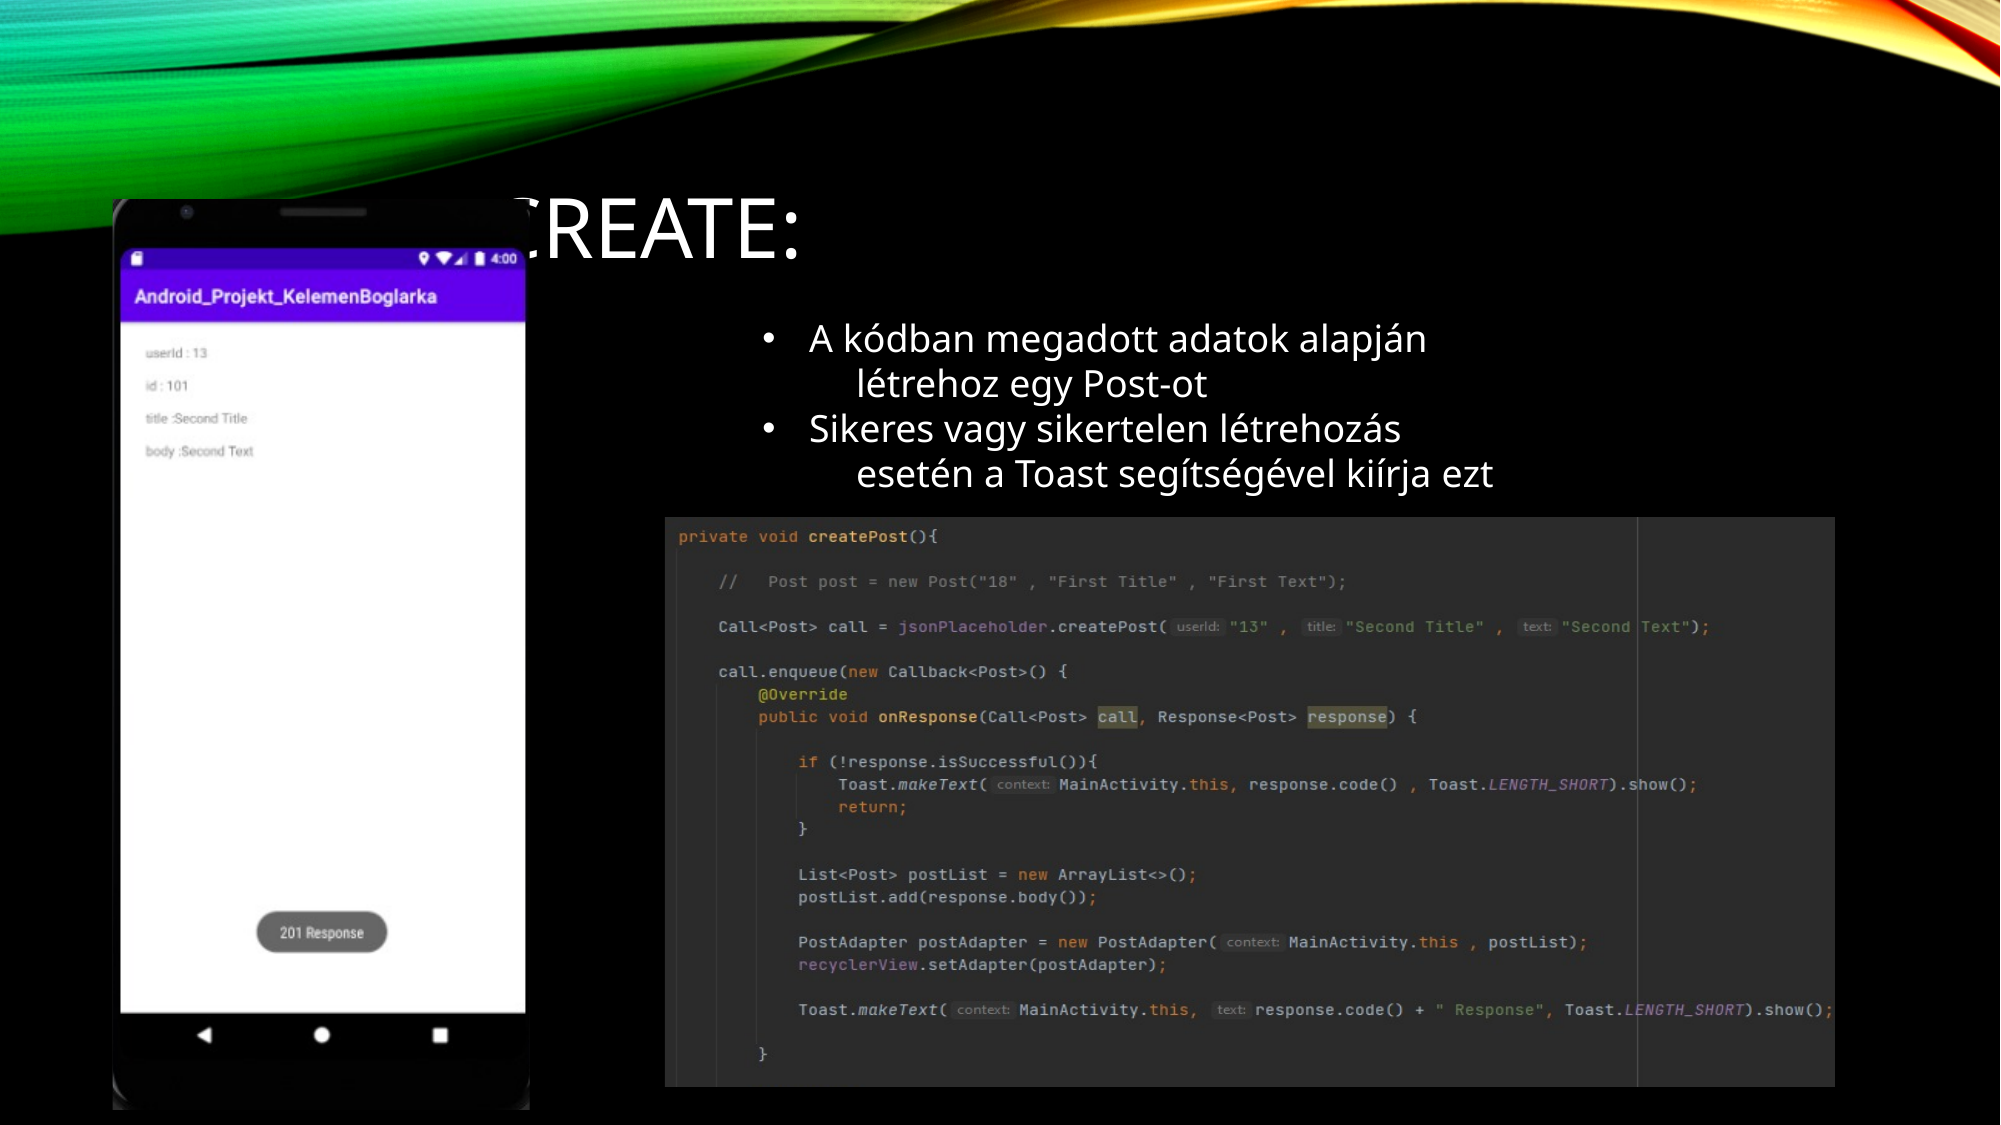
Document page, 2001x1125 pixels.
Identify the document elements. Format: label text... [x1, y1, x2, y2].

picture [112, 199, 530, 1110]
text_box A kódban megadott adatok alapján létrehoz egy Post-ot Sikeres vagy sikertelen létrehozás esetén a Toast segítségével kiírja ezt [747, 307, 1526, 505]
title Create: [474, 125, 1888, 338]
picture [664, 517, 1835, 1087]
